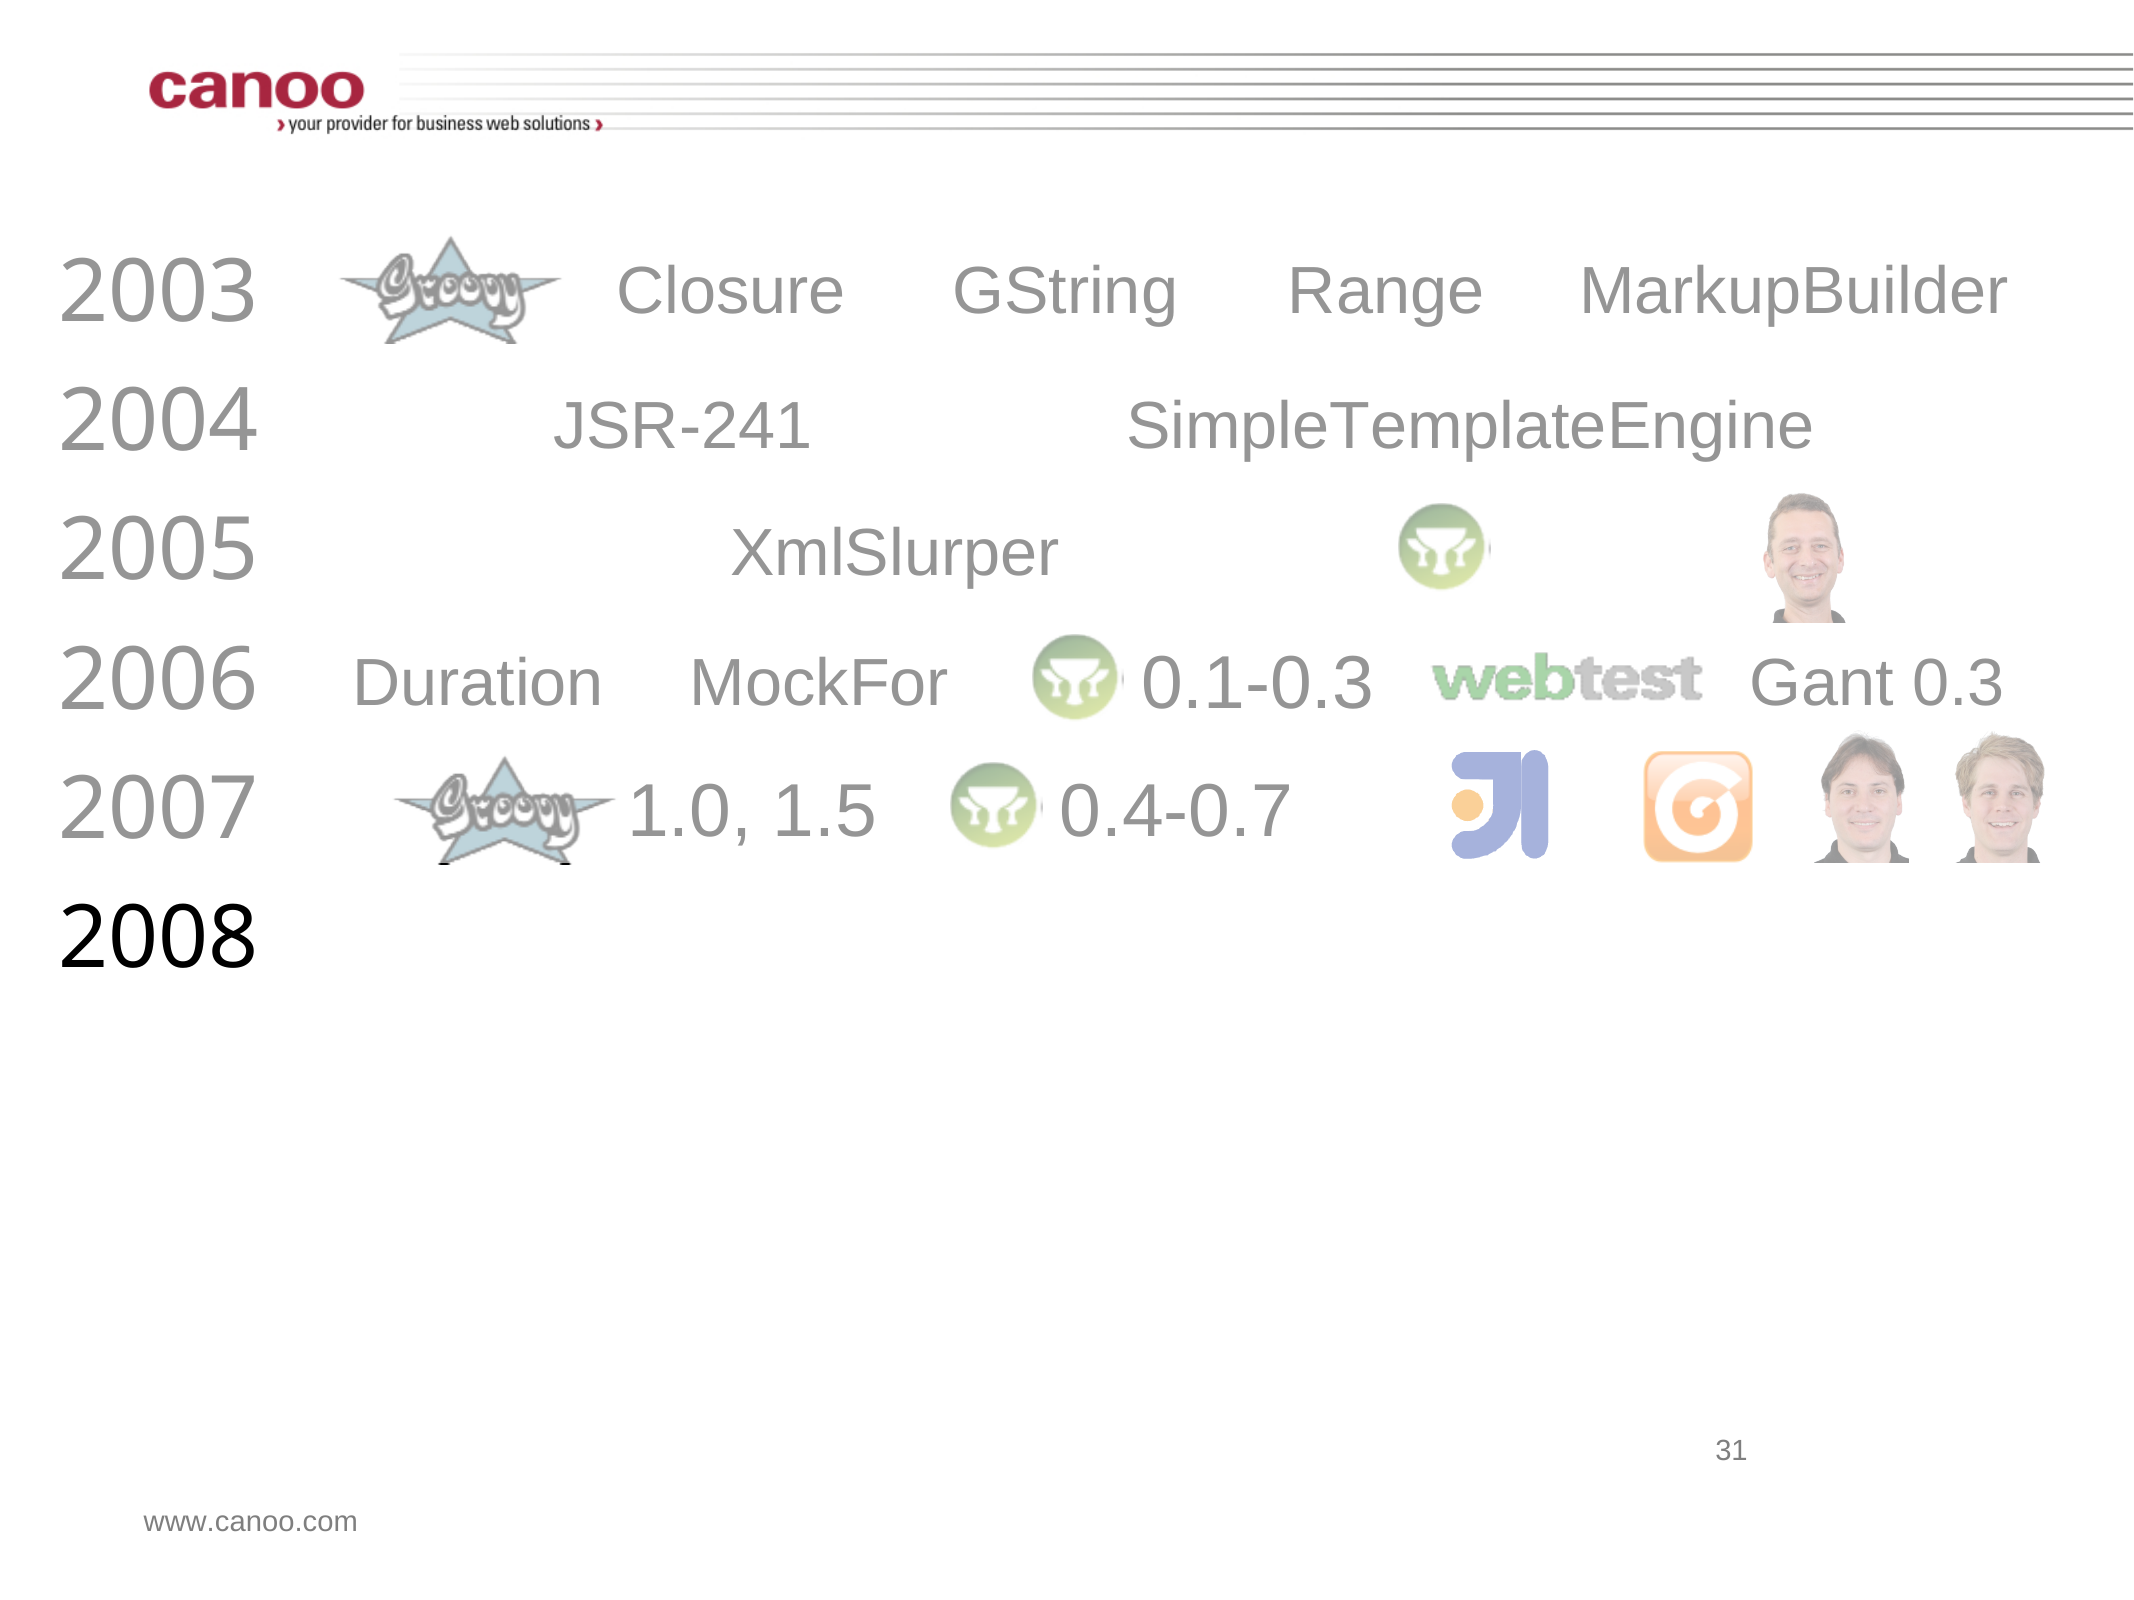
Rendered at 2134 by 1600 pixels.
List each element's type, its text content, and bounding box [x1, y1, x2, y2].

picture [37, 225, 2101, 865]
text_box 2008 [43, 872, 297, 993]
picture [0, 21, 2134, 188]
text_box <number> [1705, 1423, 1758, 1474]
